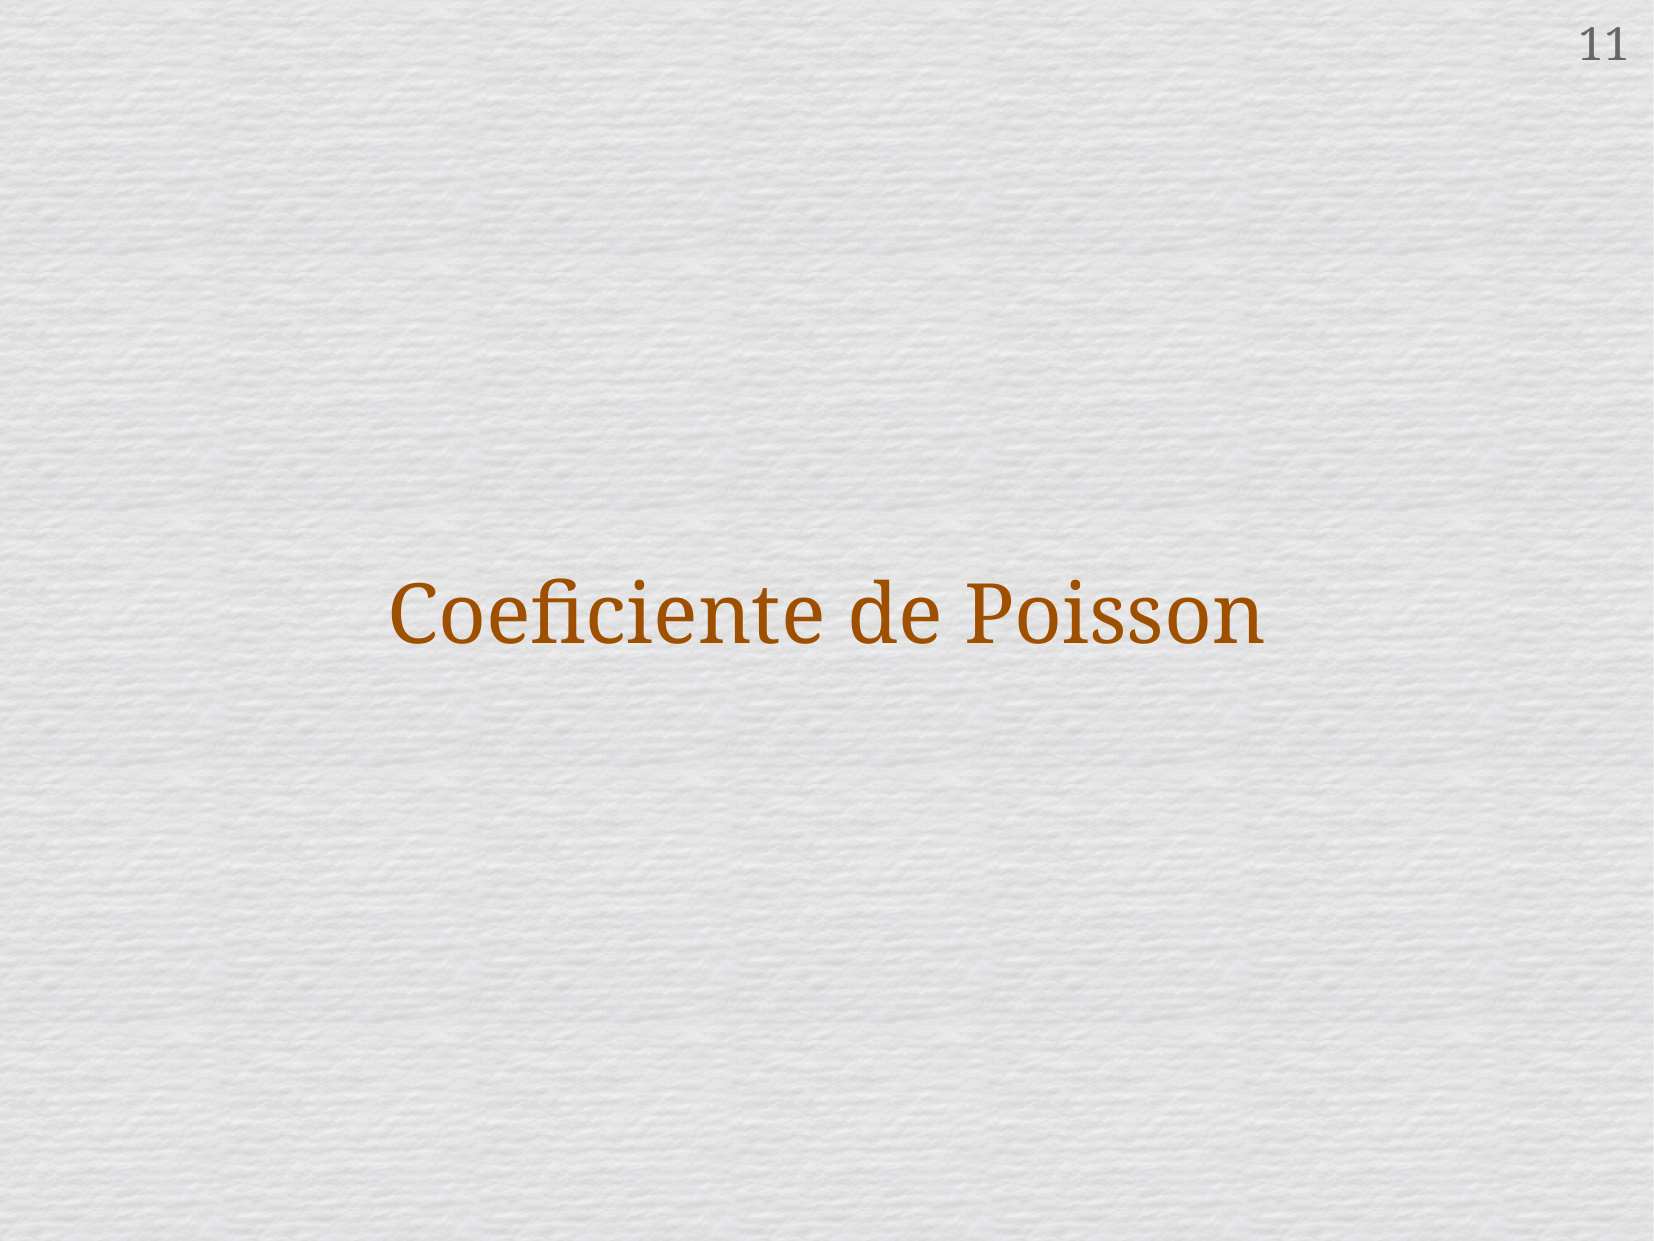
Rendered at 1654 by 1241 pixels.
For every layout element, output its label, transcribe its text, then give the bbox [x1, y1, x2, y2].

title Coeficiente de Poisson [59, 29, 1595, 1196]
picture [0, 0, 1654, 1241]
